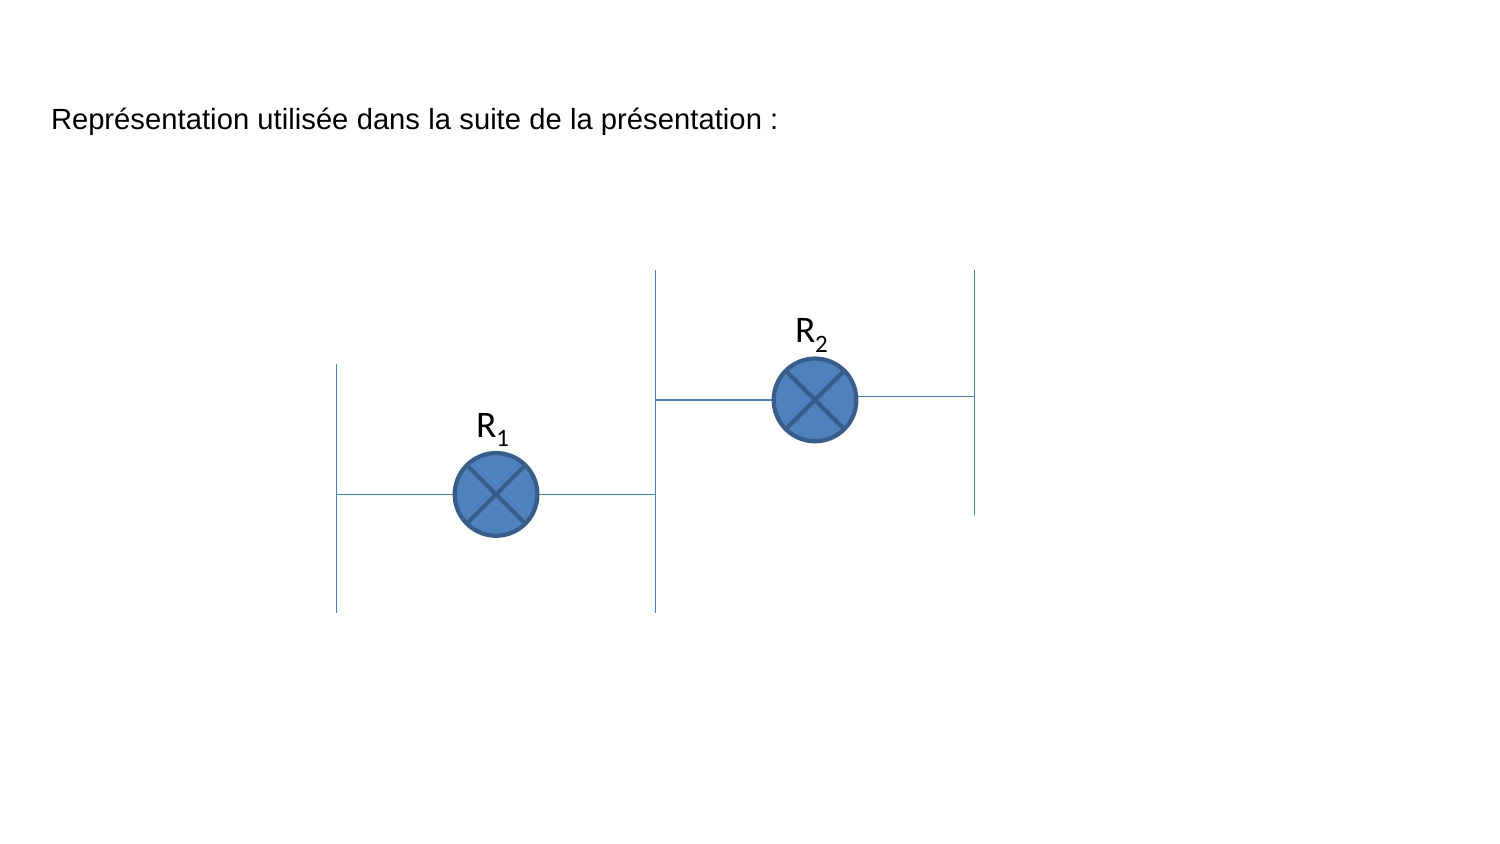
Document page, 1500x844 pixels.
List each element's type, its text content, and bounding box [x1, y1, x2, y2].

text_box [773, 365, 857, 442]
text_box [454, 460, 538, 536]
title Représentation utilisée dans la suite de la présentation : [51, 72, 1449, 167]
text_box R1 [461, 392, 534, 460]
text_box R2 [780, 297, 853, 365]
